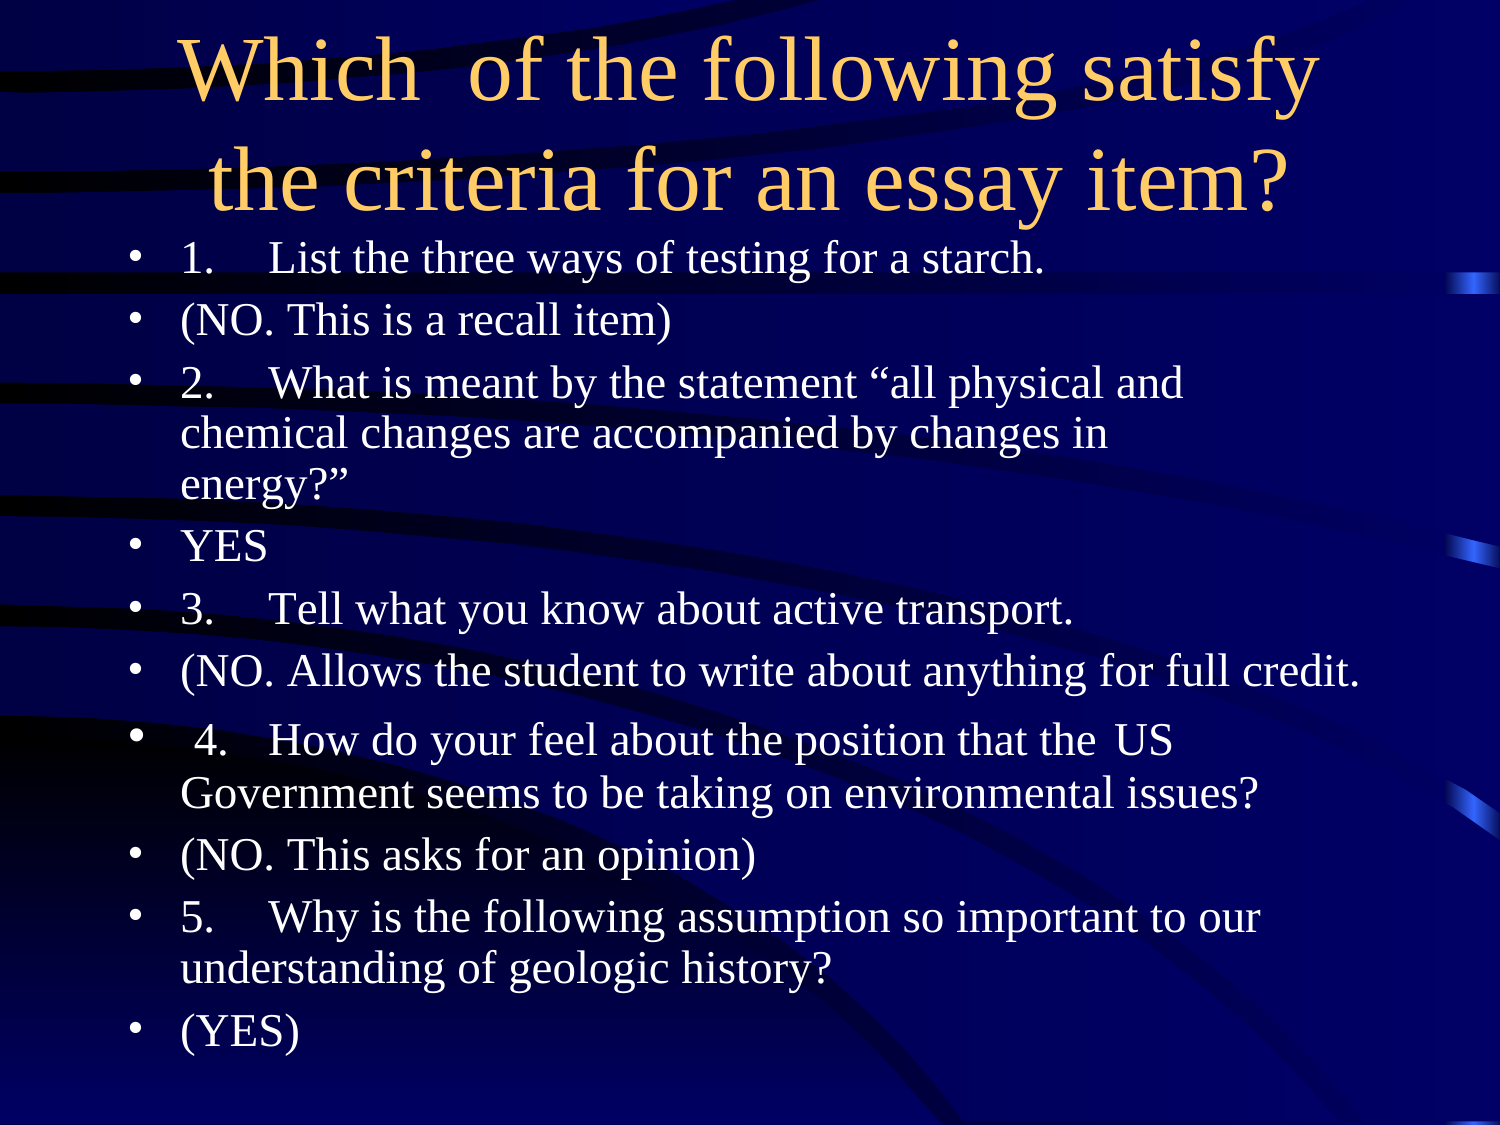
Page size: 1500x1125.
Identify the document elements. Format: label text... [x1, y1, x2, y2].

list 1. List the three ways of testing for a starch. (NO. This is a recall item) 2. What is meant by the statement “all physical and chemical changes are accompanied by changes in energy?” YES 3. Tell what you know about active transport. (NO. Allows the student to write about anything for full credit. 4. How do your feel about the position that the US Government seems to be taking on environmental issues? (NO. This asks for an opinion) 5. Why is the following assumption so important to our understanding of geologic history? (YES) [112, 224, 1388, 1088]
title Which of the following satisfy the criteria for an essay item? [112, 0, 1388, 224]
